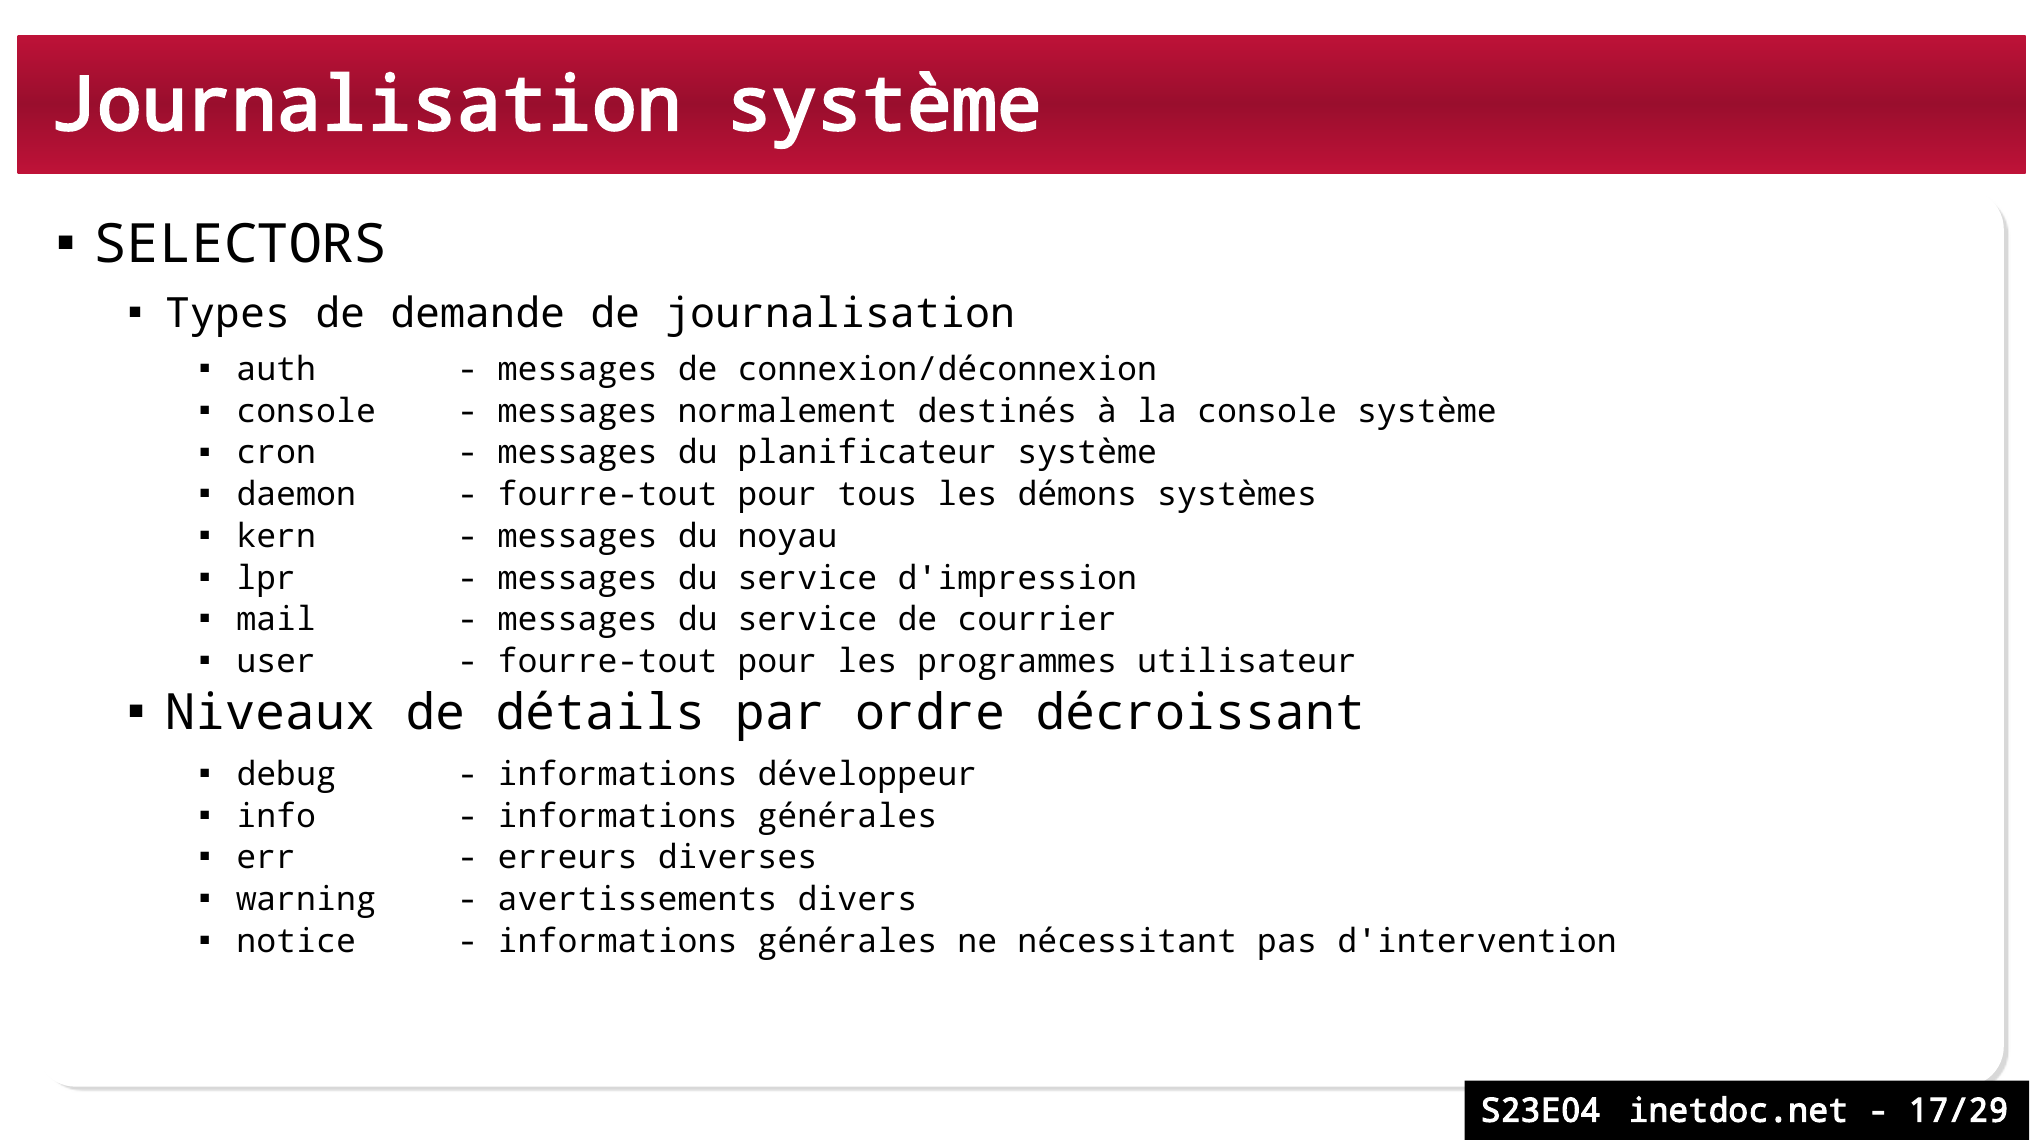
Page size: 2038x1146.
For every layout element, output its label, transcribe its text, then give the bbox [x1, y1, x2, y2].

text_box S23E04 inetdoc.net - <numéro>/29 [1464, 1080, 2030, 1140]
text_box SELECTORS Types de demande de journalisation auth - messages de connexion/déconnexion console - messages normalement destinés à la console système cron - messages du planificateur système daemon - fourre-tout pour tous les démons systèmes kern - messages du noyau lpr - messages du service d'impression mail - messages du service de courrier user - fourre-tout pour les programmes utilisateur Niveaux de détails par ordre décroissant debug - informations développeur info - informations générales err - erreurs diverses warning - avertissements divers notice - informations générales ne nécessitant pas d'intervention [35, 188, 2004, 1087]
text_box Journalisation système [17, 35, 2026, 174]
